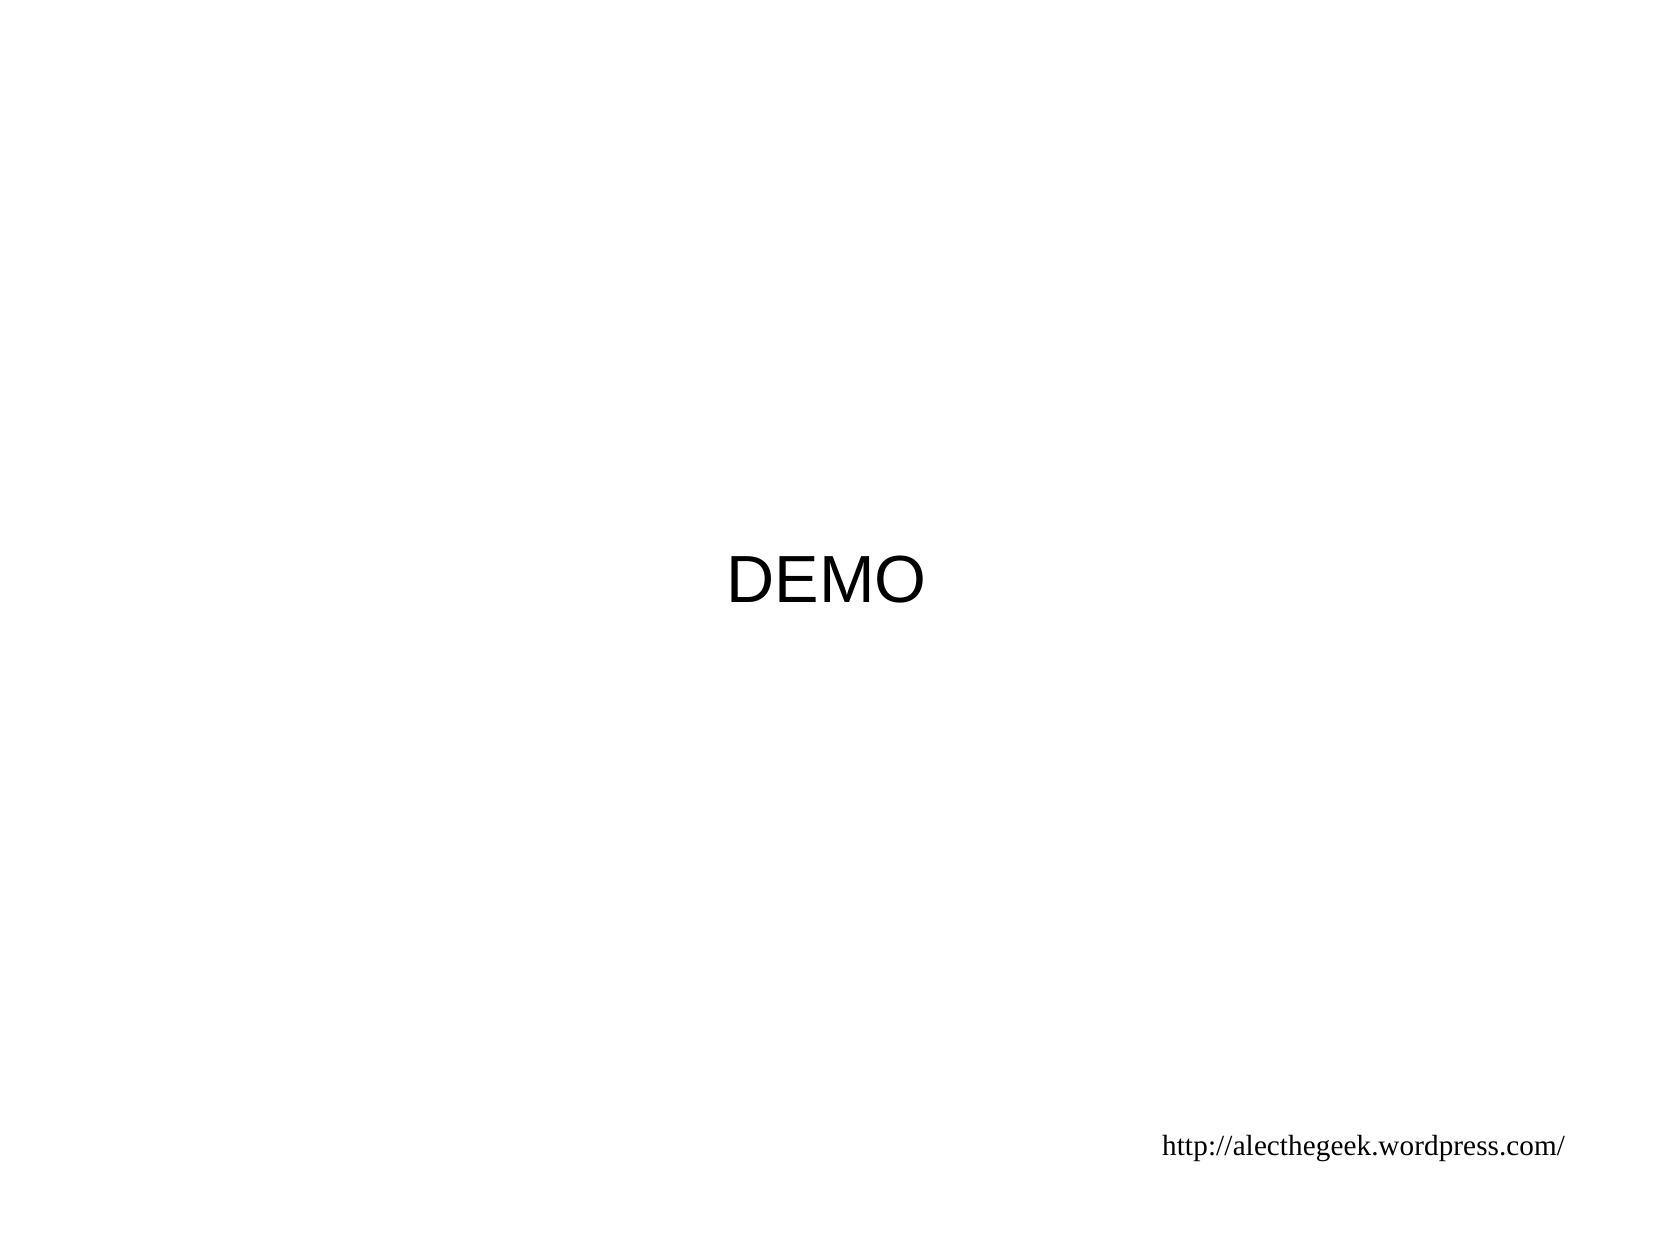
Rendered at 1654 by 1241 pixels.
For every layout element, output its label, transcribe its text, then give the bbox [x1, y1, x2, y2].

subtitle DEMO [82, 56, 1571, 1102]
